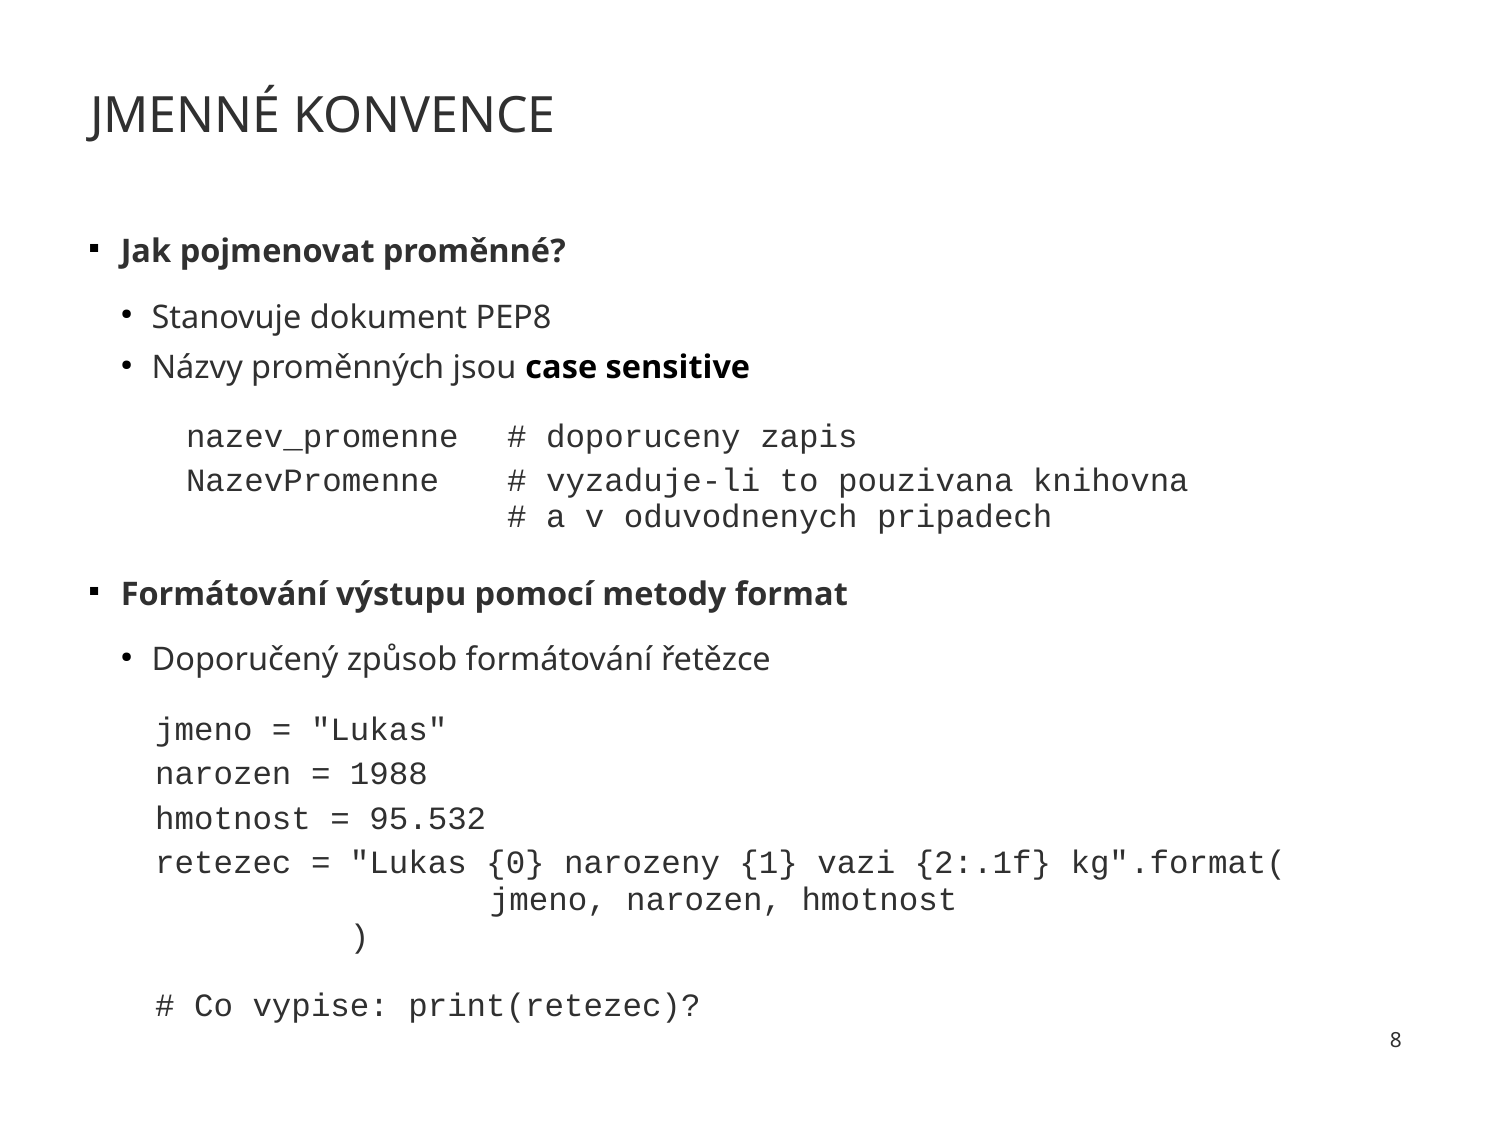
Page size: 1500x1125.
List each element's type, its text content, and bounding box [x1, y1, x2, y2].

slide_number <číslo> [1343, 1010, 1417, 1071]
list Jak pojmenovat proměnné? Stanovuje dokument PEP8 Názvy proměnných jsou case sensitive nazev_promenne # doporuceny zapis NazevPromenne # vyzaduje-li to pouzivana knihovna # a v oduvodnenych pripadech Formátování výstupu pomocí metody format Doporučený způsob formátování řetězce jmeno = "Lukas" narozen = 1988 hmotnost = 95.532 retezec = "Lukas {0} narozeny {1} vazi {2:.1f} kg".format( jmeno, narozen, hmotnost ) # Co vypise: print(retezec)? [75, 219, 1436, 1035]
title Jmenné konvence [75, 66, 1223, 161]
